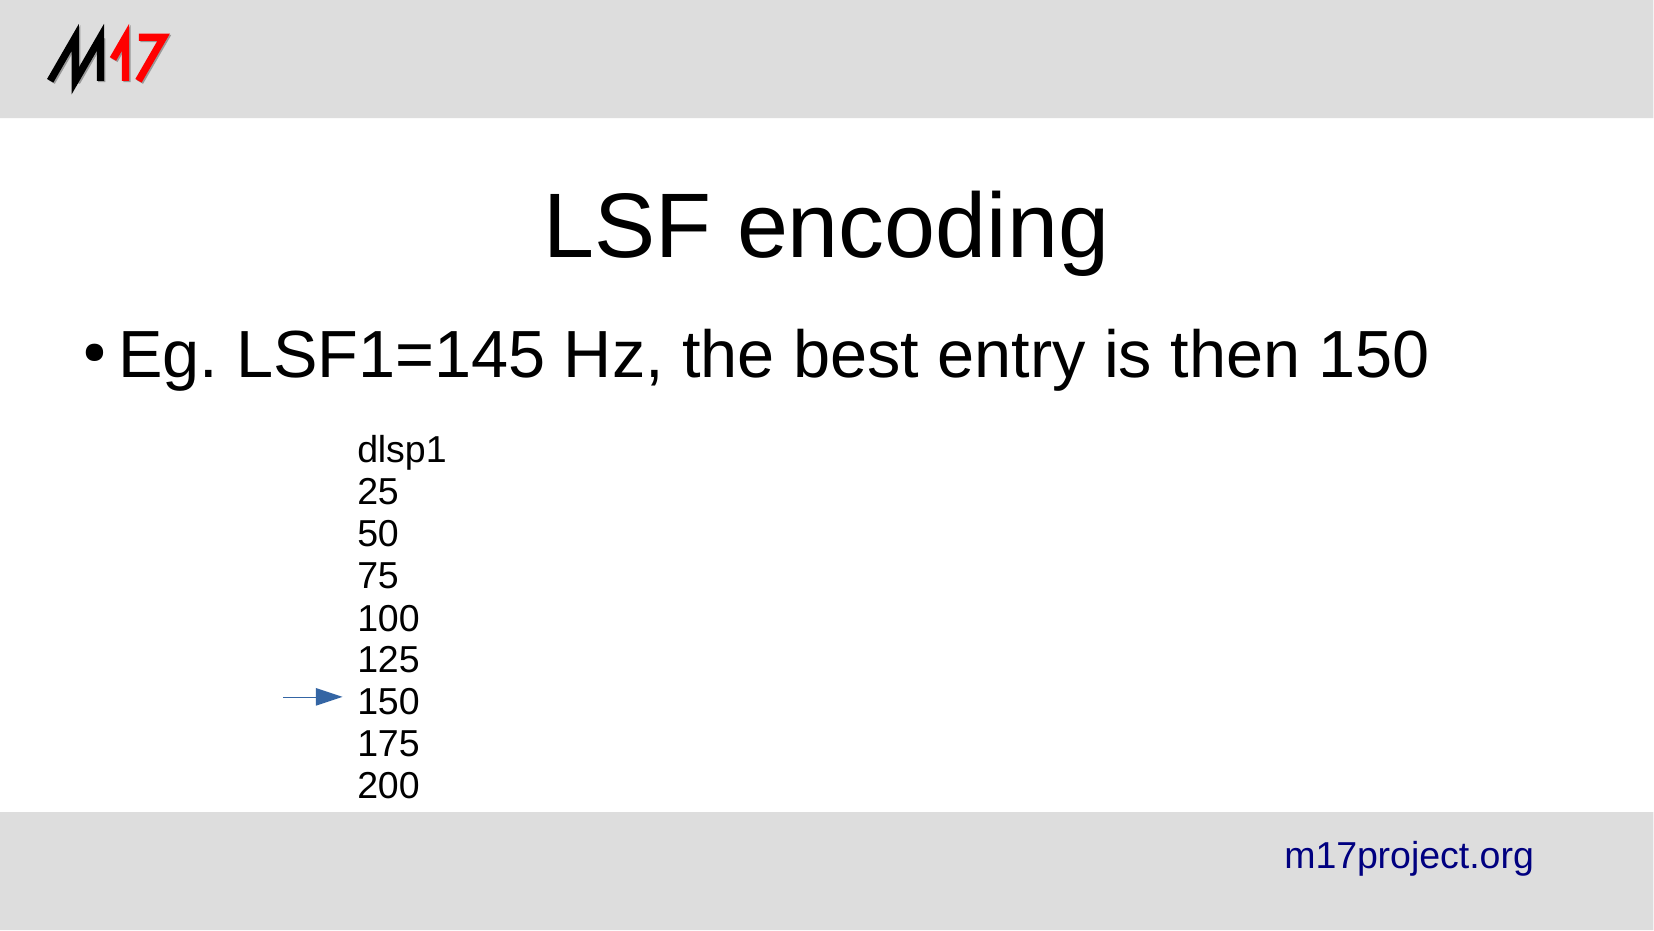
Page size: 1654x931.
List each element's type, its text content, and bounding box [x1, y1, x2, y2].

subtitle Eg. LSF1=145 Hz, the best entry is then 150 [82, 316, 1571, 812]
text_box m17project.org [1269, 826, 1654, 897]
picture [39, 16, 178, 102]
title LSF encoding [82, 147, 1571, 303]
text_box [0, 0, 1654, 119]
text_box [0, 812, 1654, 931]
text_box dlsp1 25 50 75 100 125 150 175 200 [342, 421, 491, 916]
